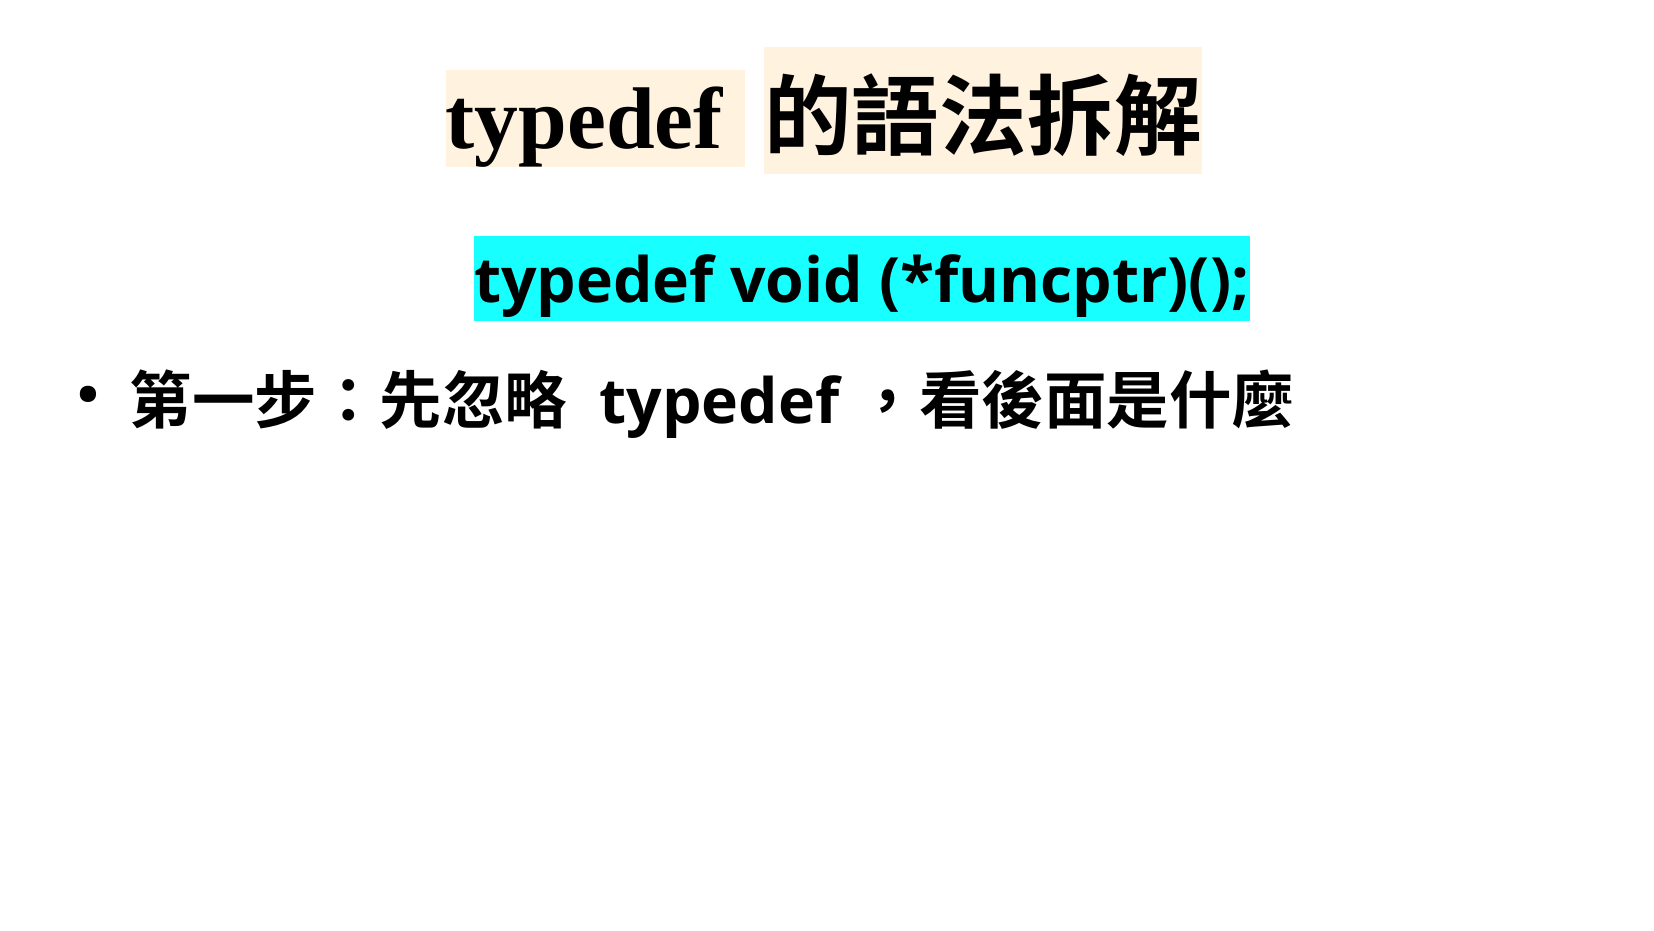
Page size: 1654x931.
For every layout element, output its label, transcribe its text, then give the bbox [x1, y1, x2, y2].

list typedef void (*funcptr)(); 第一步：先忽略 typedef，看後面是什麼 [59, 236, 1595, 502]
title typedef 的語法拆解 [82, 46, 1565, 236]
